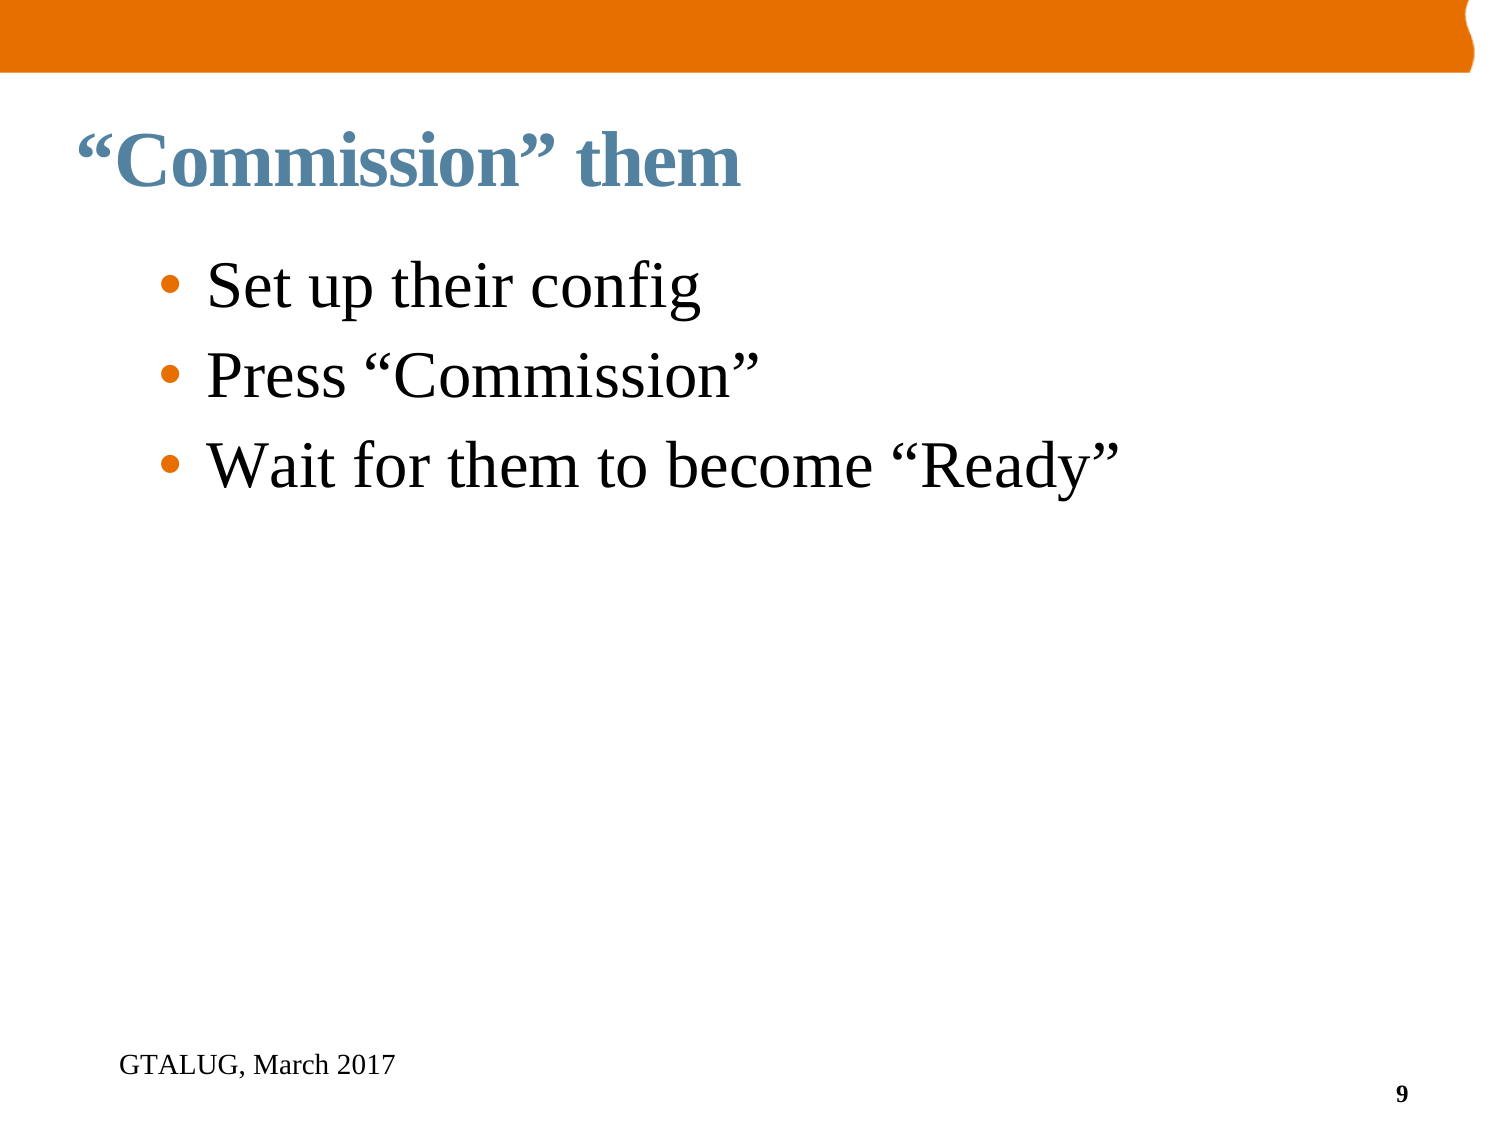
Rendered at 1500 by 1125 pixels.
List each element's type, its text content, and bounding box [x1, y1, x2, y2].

list Set up their config Press “Commission” Wait for them to become “Ready” [64, 257, 1402, 1017]
picture [0, 0, 1500, 75]
title “Commission” them [75, 122, 1438, 228]
